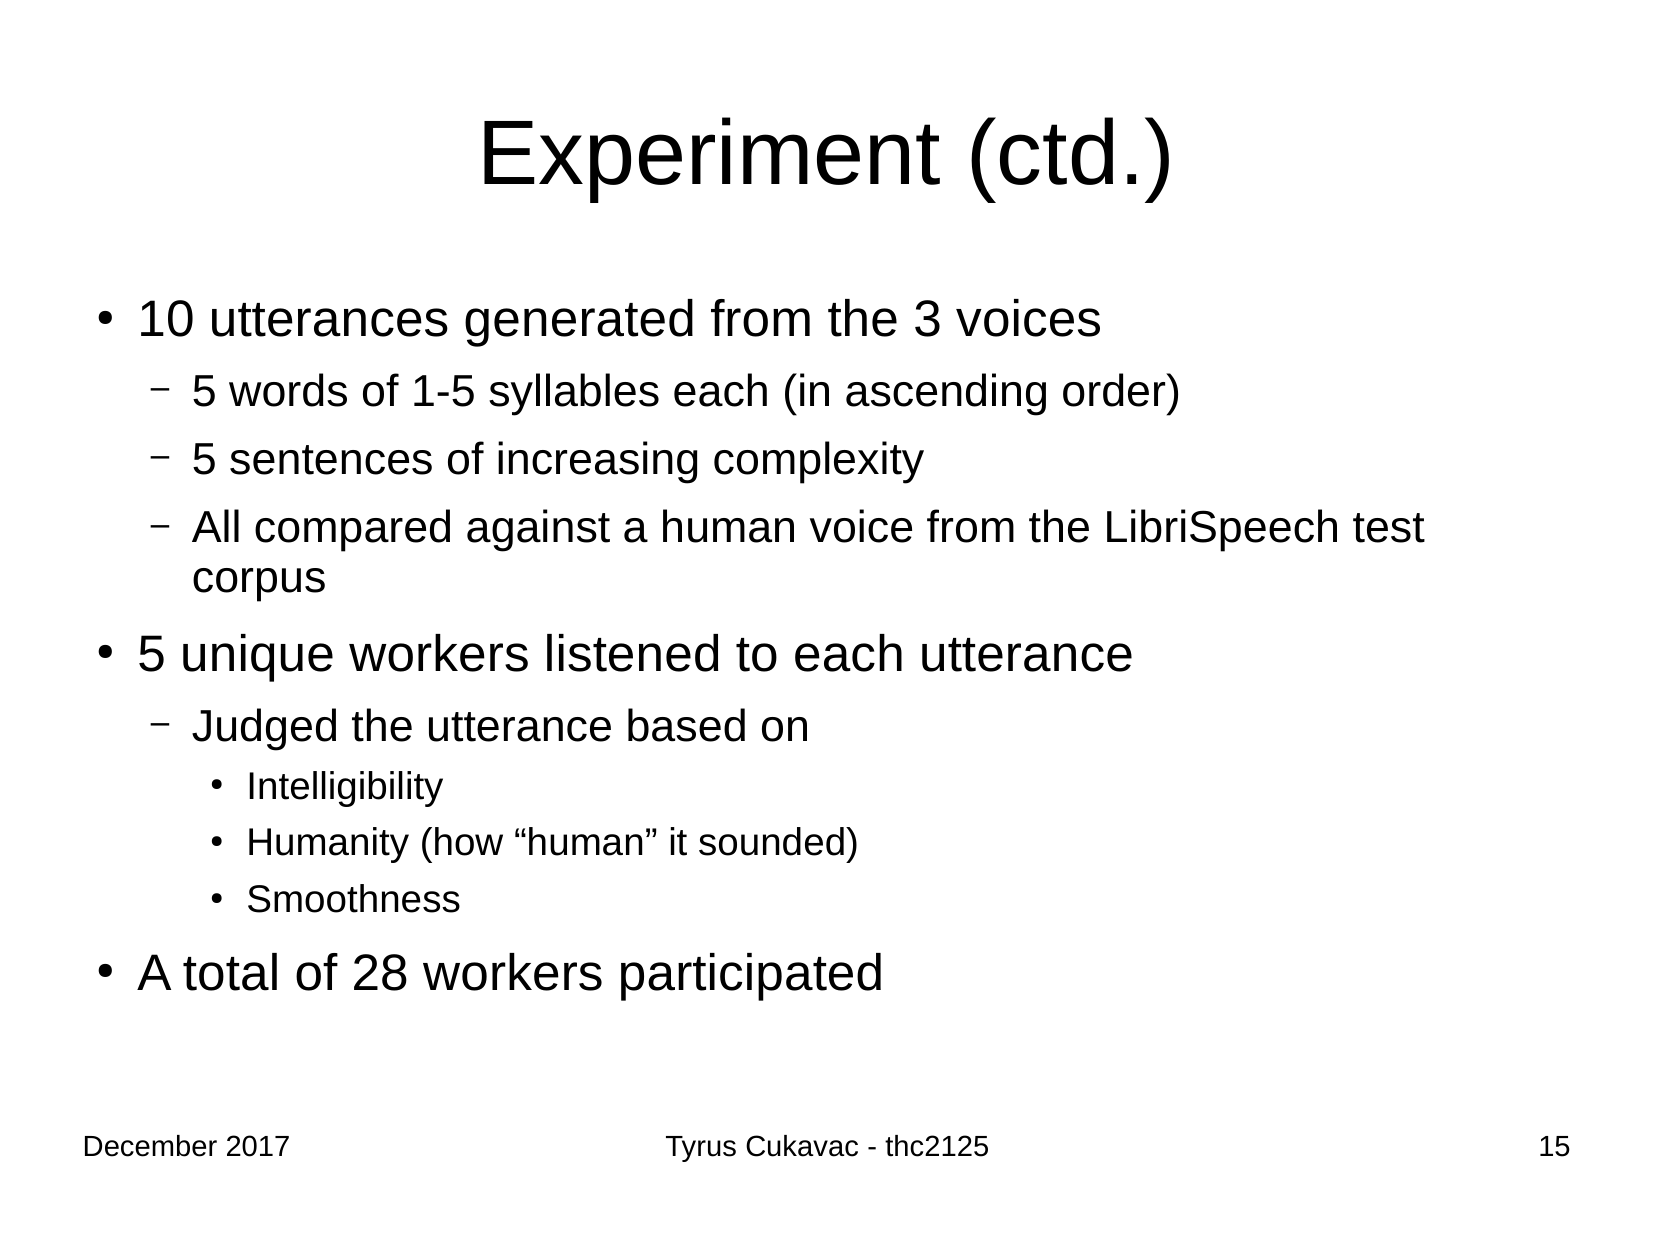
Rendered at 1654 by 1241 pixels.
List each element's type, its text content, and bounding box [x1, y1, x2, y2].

title Experiment (ctd.) [82, 49, 1571, 257]
list 10 utterances generated from the 3 voices 5 words of 1-5 syllables each (in ascending order) 5 sentences of increasing complexity All compared against a human voice from the LibriSpeech test corpus 5 unique workers listened to each utterance Judged the utterance based on Intelligibility Humanity (how “human” it sounded) Smoothness A total of 28 workers participated [82, 290, 1571, 1010]
